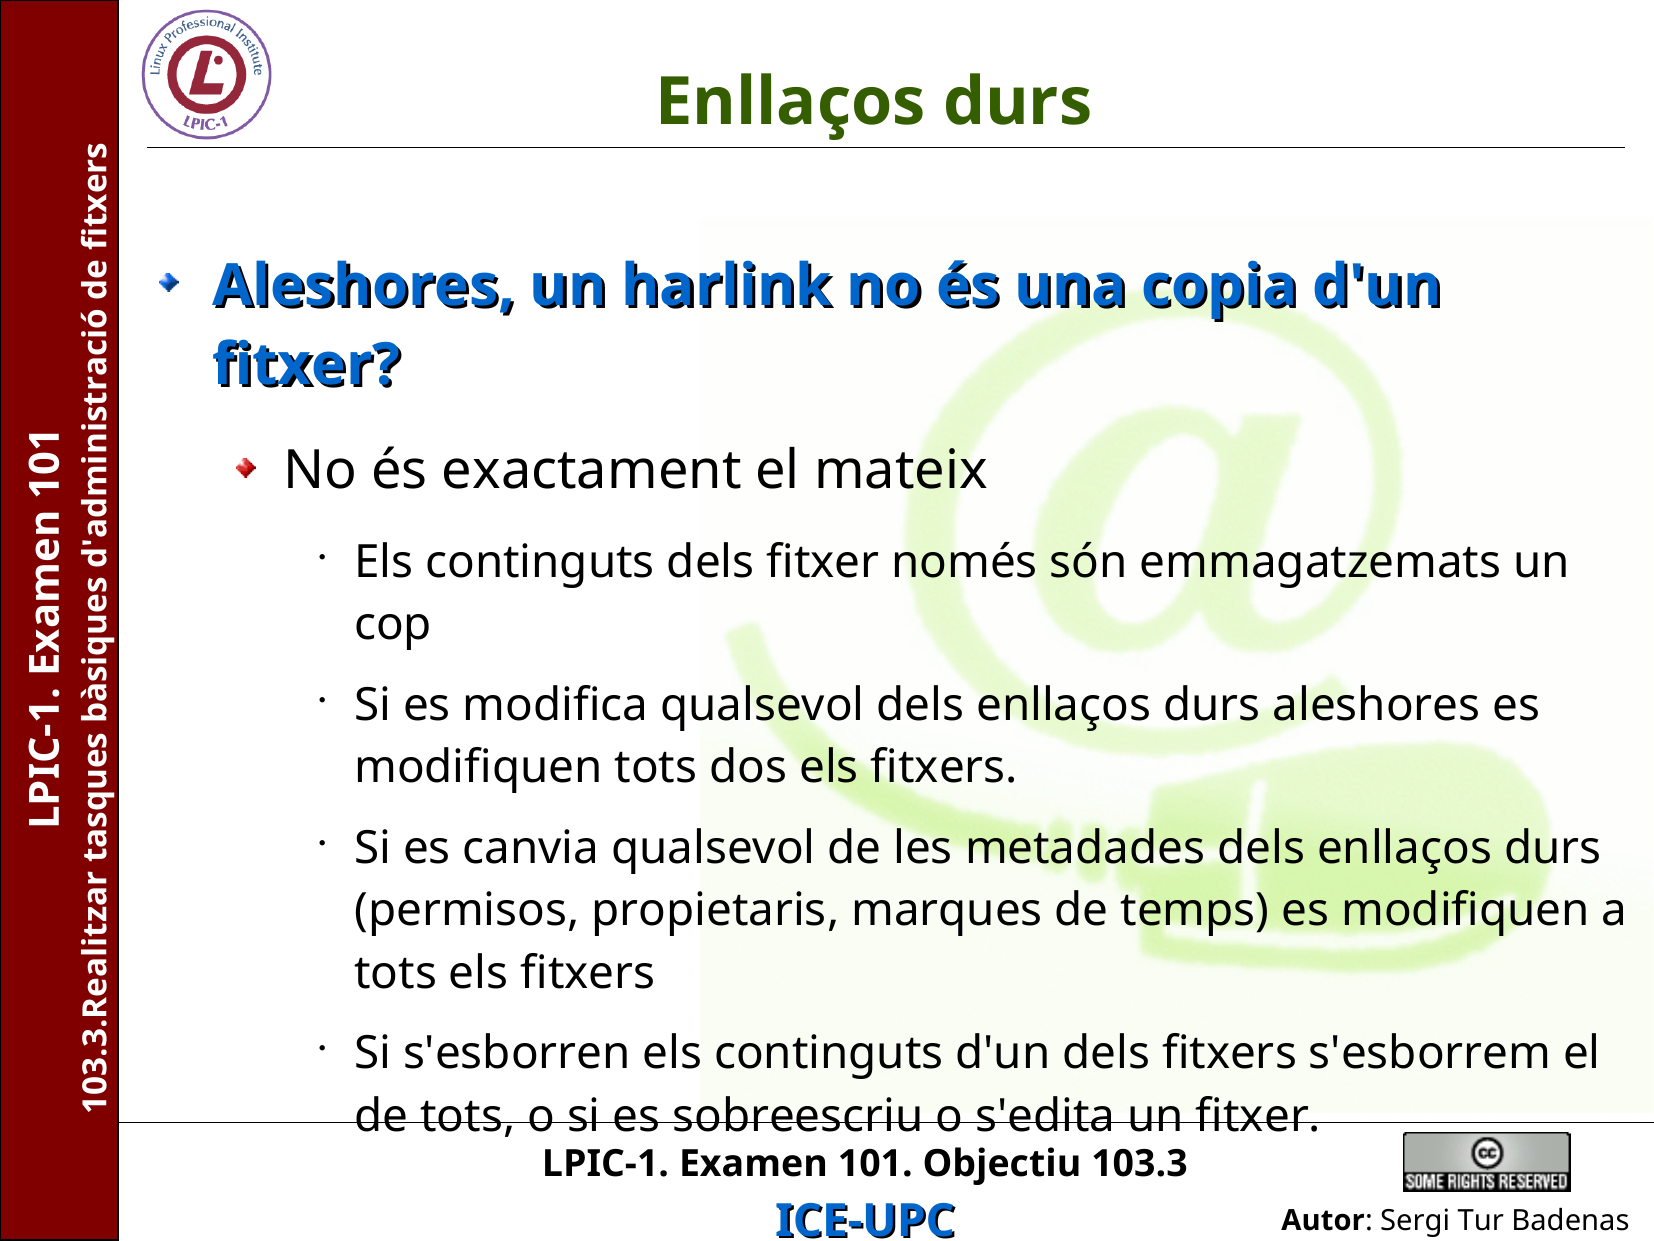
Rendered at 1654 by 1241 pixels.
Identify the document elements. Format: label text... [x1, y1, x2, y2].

title Enllaços durs [129, 56, 1619, 141]
list Aleshores, un harlink no és una copia d'un fitxer? No és exactament el mateix Els continguts dels fitxer només són emmagatzemats un cop Si es modifica qualsevol dels enllaços durs aleshores es modifiquen tots dos els fitxers. Si es canvia qualsevol de les metadades dels enllaços durs (permisos, propietaris, marques de temps) es modifiquen a tots els fitxers Si s'esborren els continguts d'un dels fitxers s'esborrem el de tots, o si es sobreescriu o s'edita un fitxer. [141, 242, 1630, 1078]
picture [1041, 1109, 1052, 1113]
picture [777, 1109, 788, 1113]
picture [1272, 1109, 1283, 1113]
picture [702, 1109, 714, 1113]
picture [802, 1109, 813, 1113]
picture [1164, 1109, 1175, 1113]
picture [1403, 1132, 1571, 1192]
picture [135, 5, 277, 56]
picture [731, 1109, 742, 1113]
picture [943, 1109, 955, 1113]
picture [1015, 1109, 1026, 1113]
picture [700, 217, 1654, 1113]
